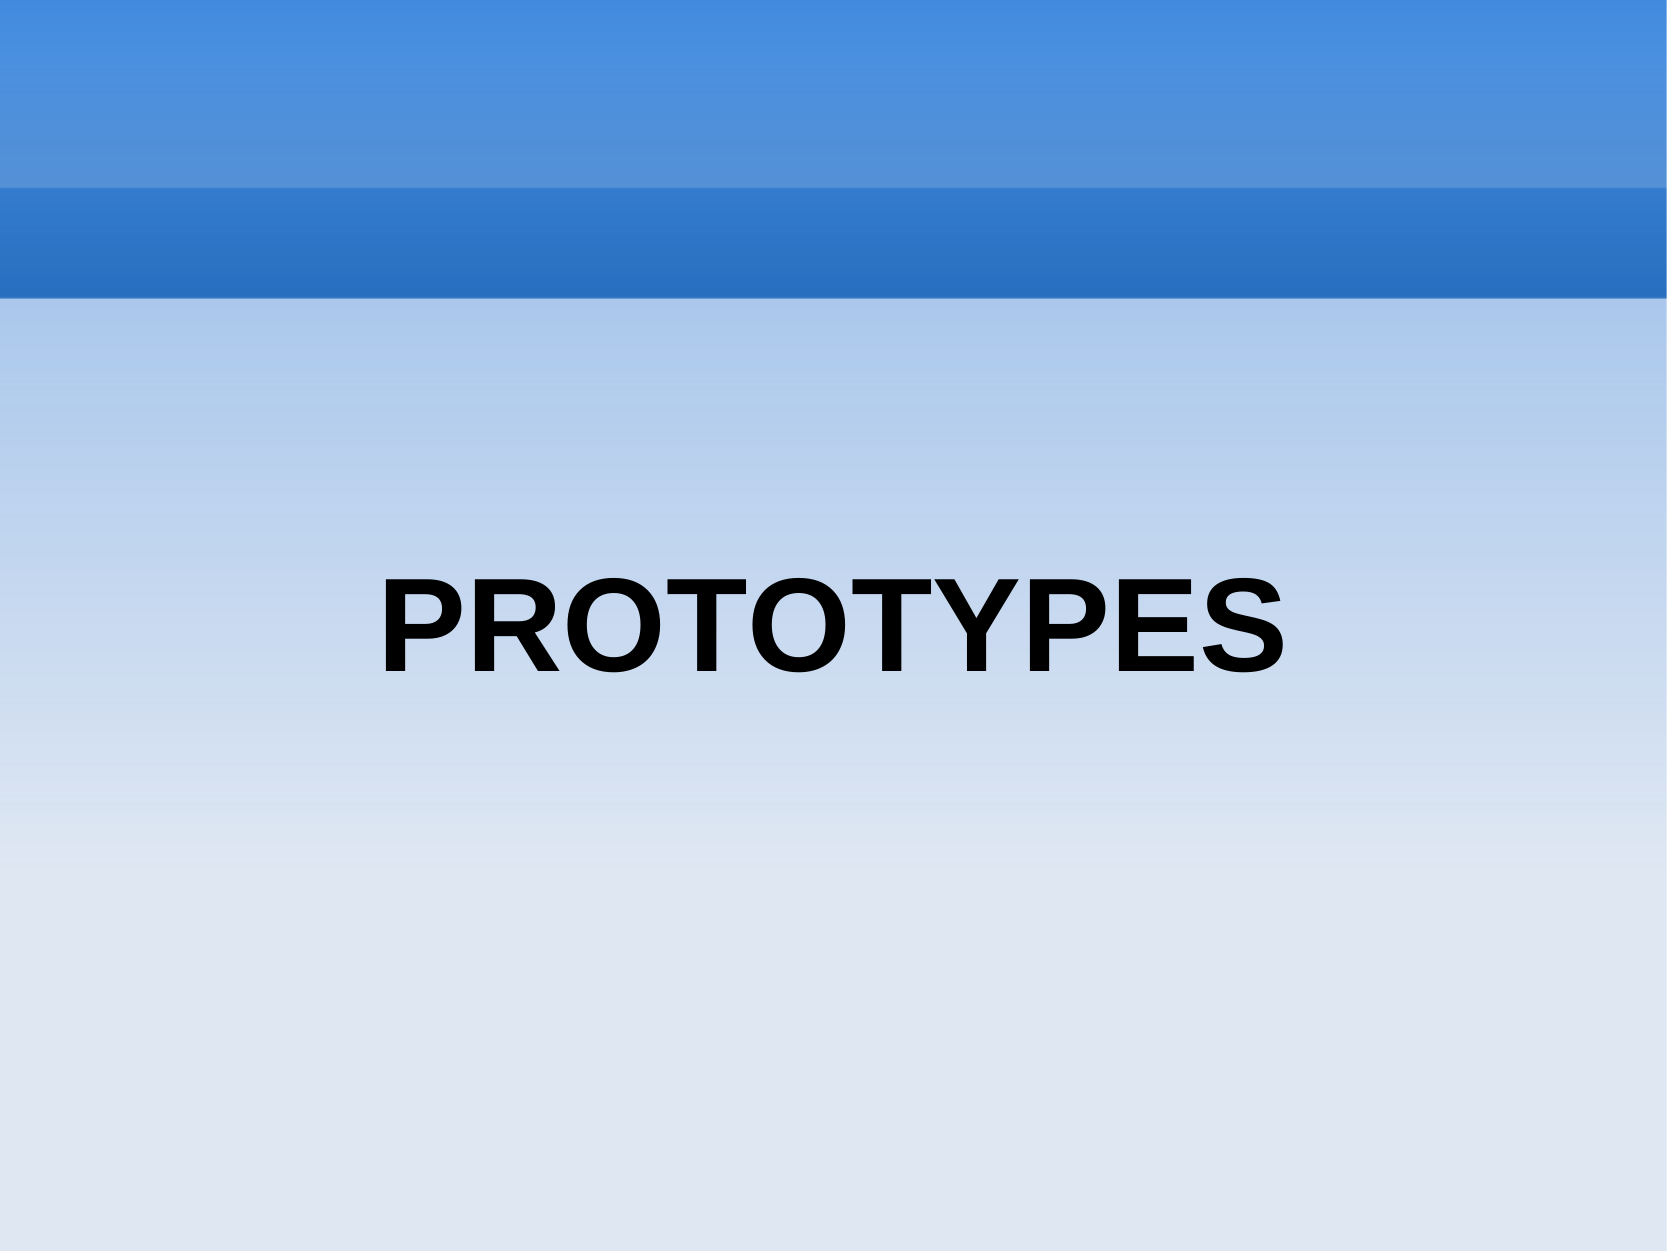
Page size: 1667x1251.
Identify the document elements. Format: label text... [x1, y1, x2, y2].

subtitle PROTOTYPES [95, 549, 1572, 710]
picture [0, 0, 1667, 1251]
